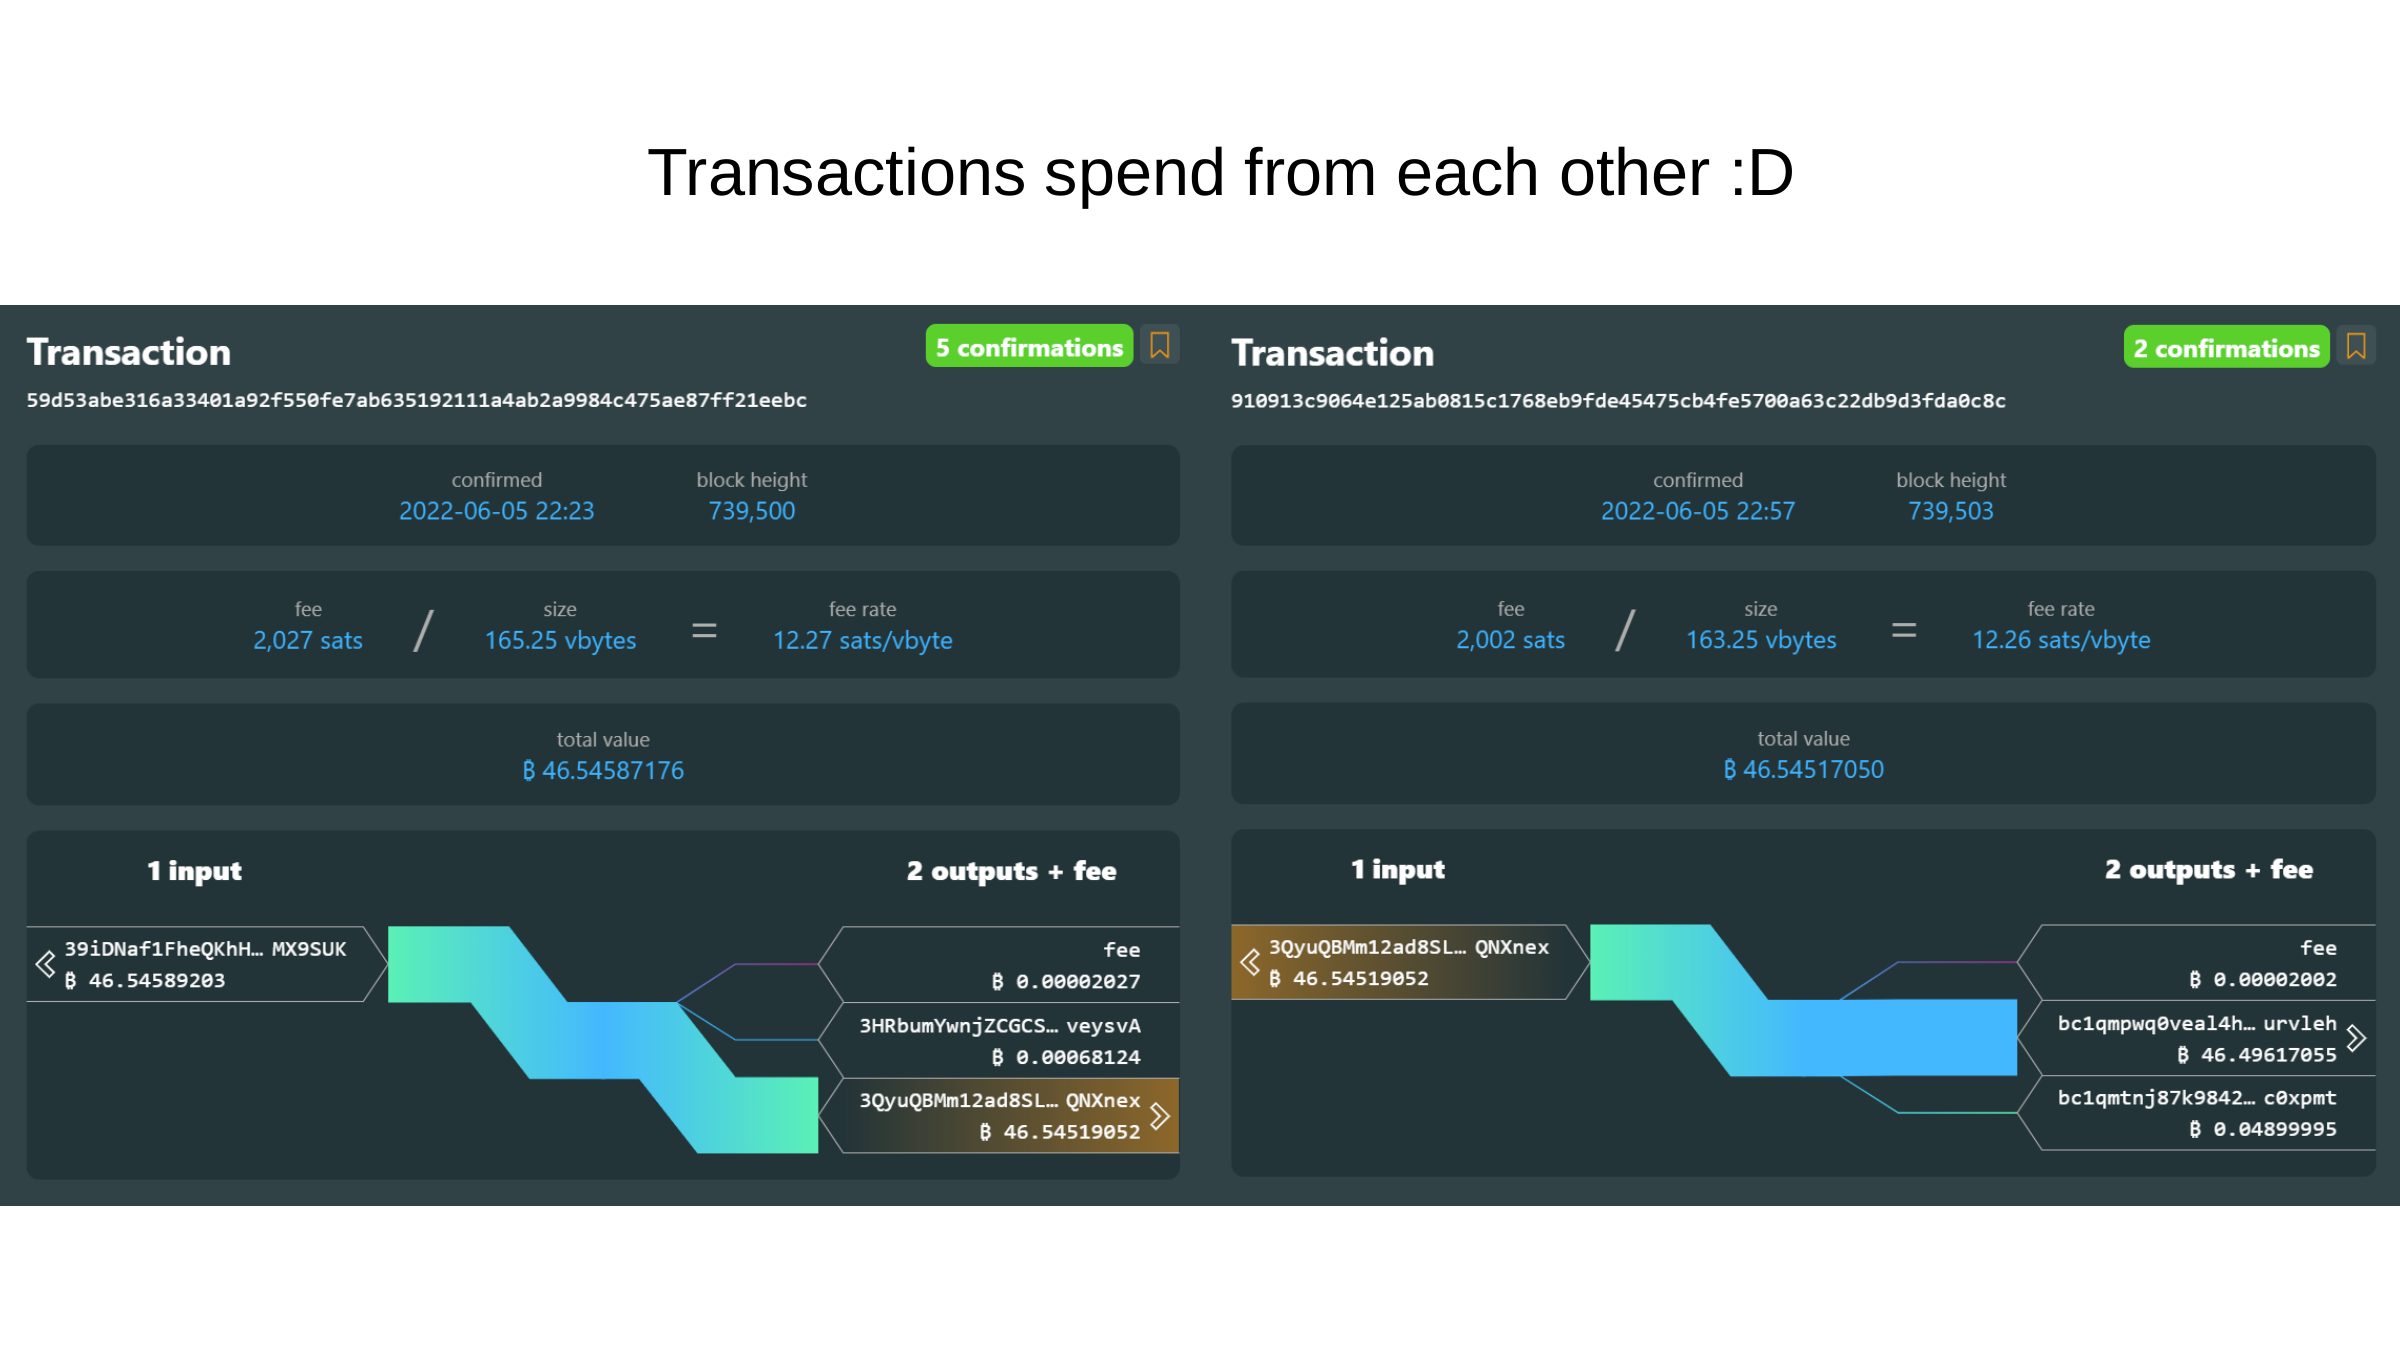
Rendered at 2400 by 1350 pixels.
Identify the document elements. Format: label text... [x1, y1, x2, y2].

picture [0, 305, 2400, 1206]
text_box Transactions spend from each other :D [585, 60, 1861, 210]
